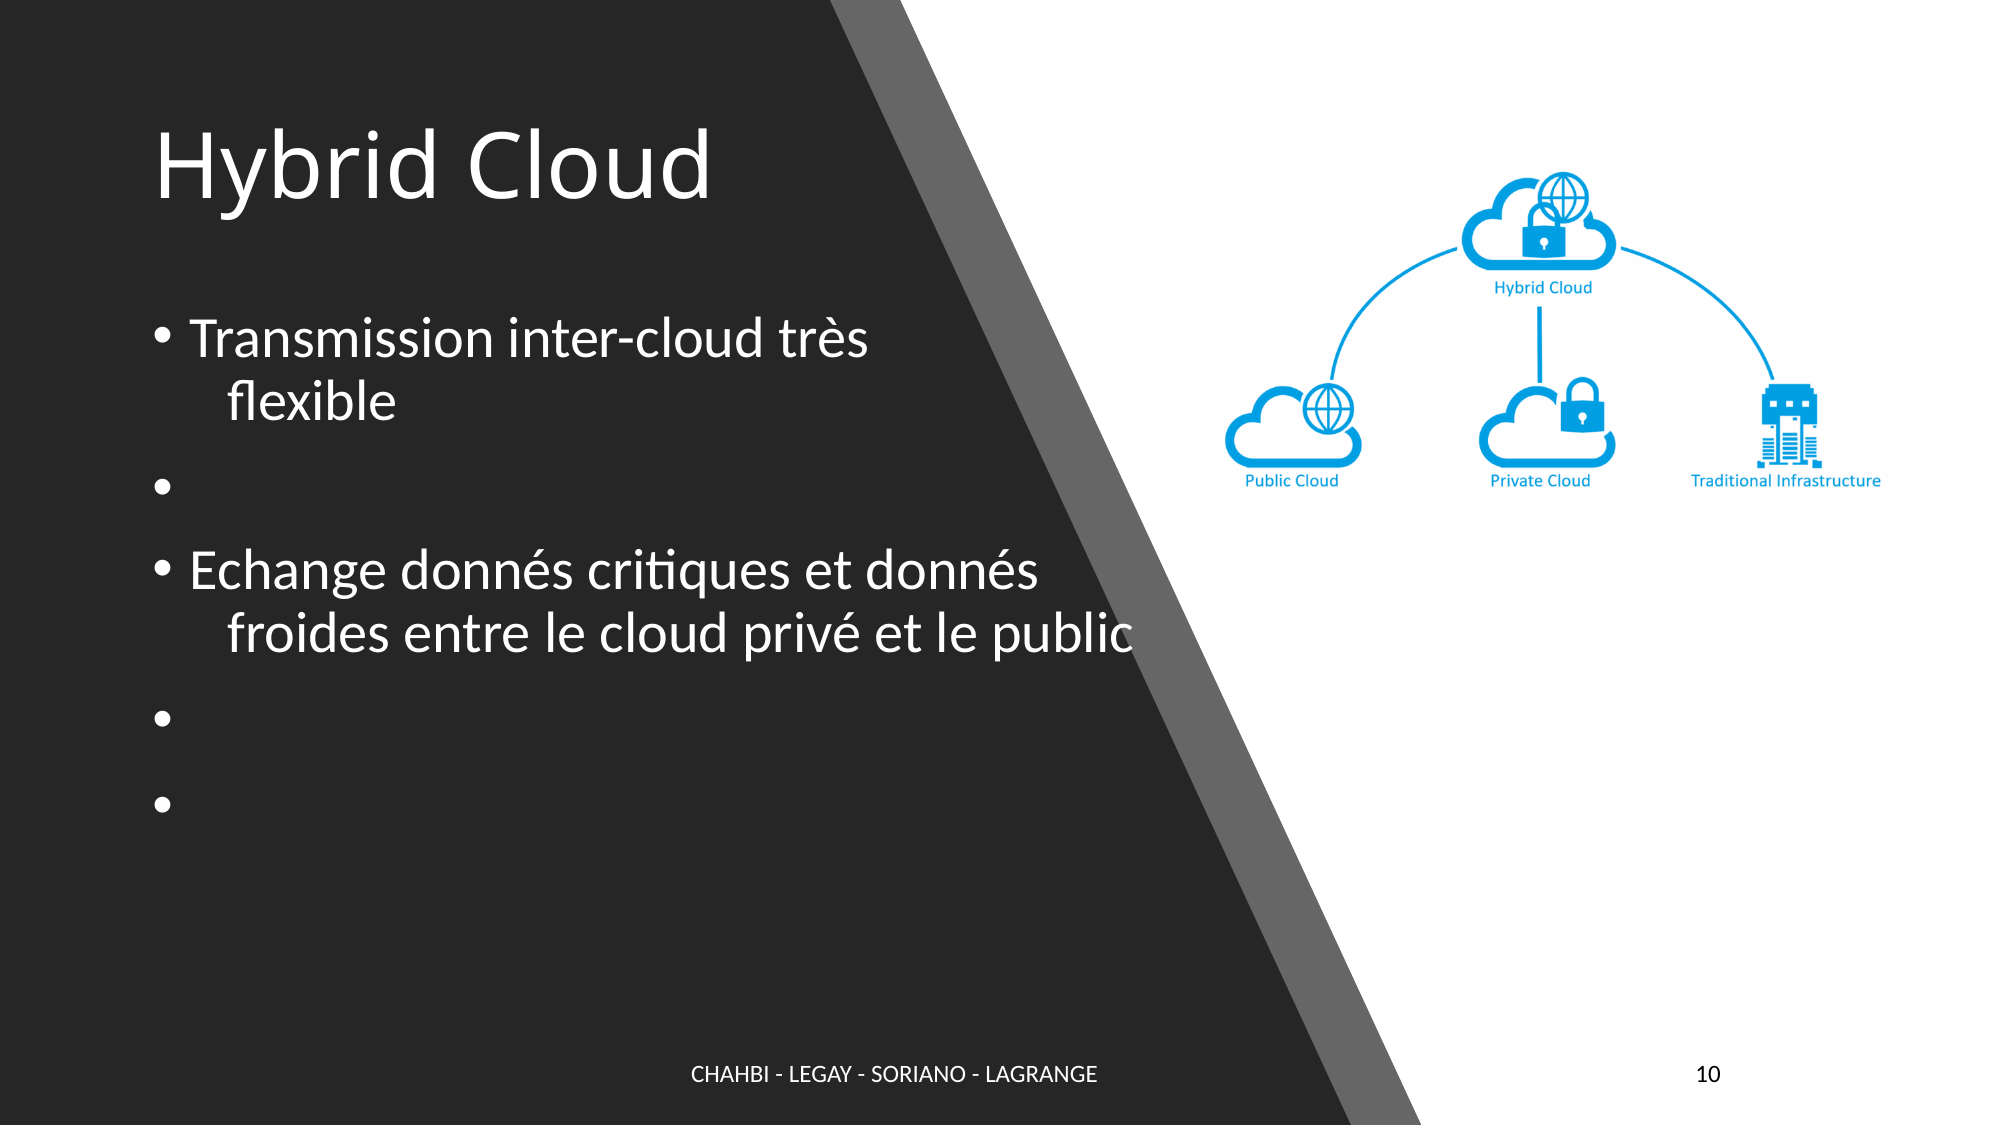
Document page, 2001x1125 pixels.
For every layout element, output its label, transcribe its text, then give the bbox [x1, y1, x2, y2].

list Transmission inter-cloud très flexible Echange donnés critiques et donnés froides entre le cloud privé et le public [137, 299, 1863, 1014]
picture [1214, 103, 1896, 547]
footer CHAHBI - LEGAY - SORIANO - LAGRANGE [521, 1042, 1269, 1103]
slide_number [1680, 1042, 1863, 1103]
text_box [0, 0, 2000, 1125]
title Hybrid Cloud [137, 59, 1863, 278]
